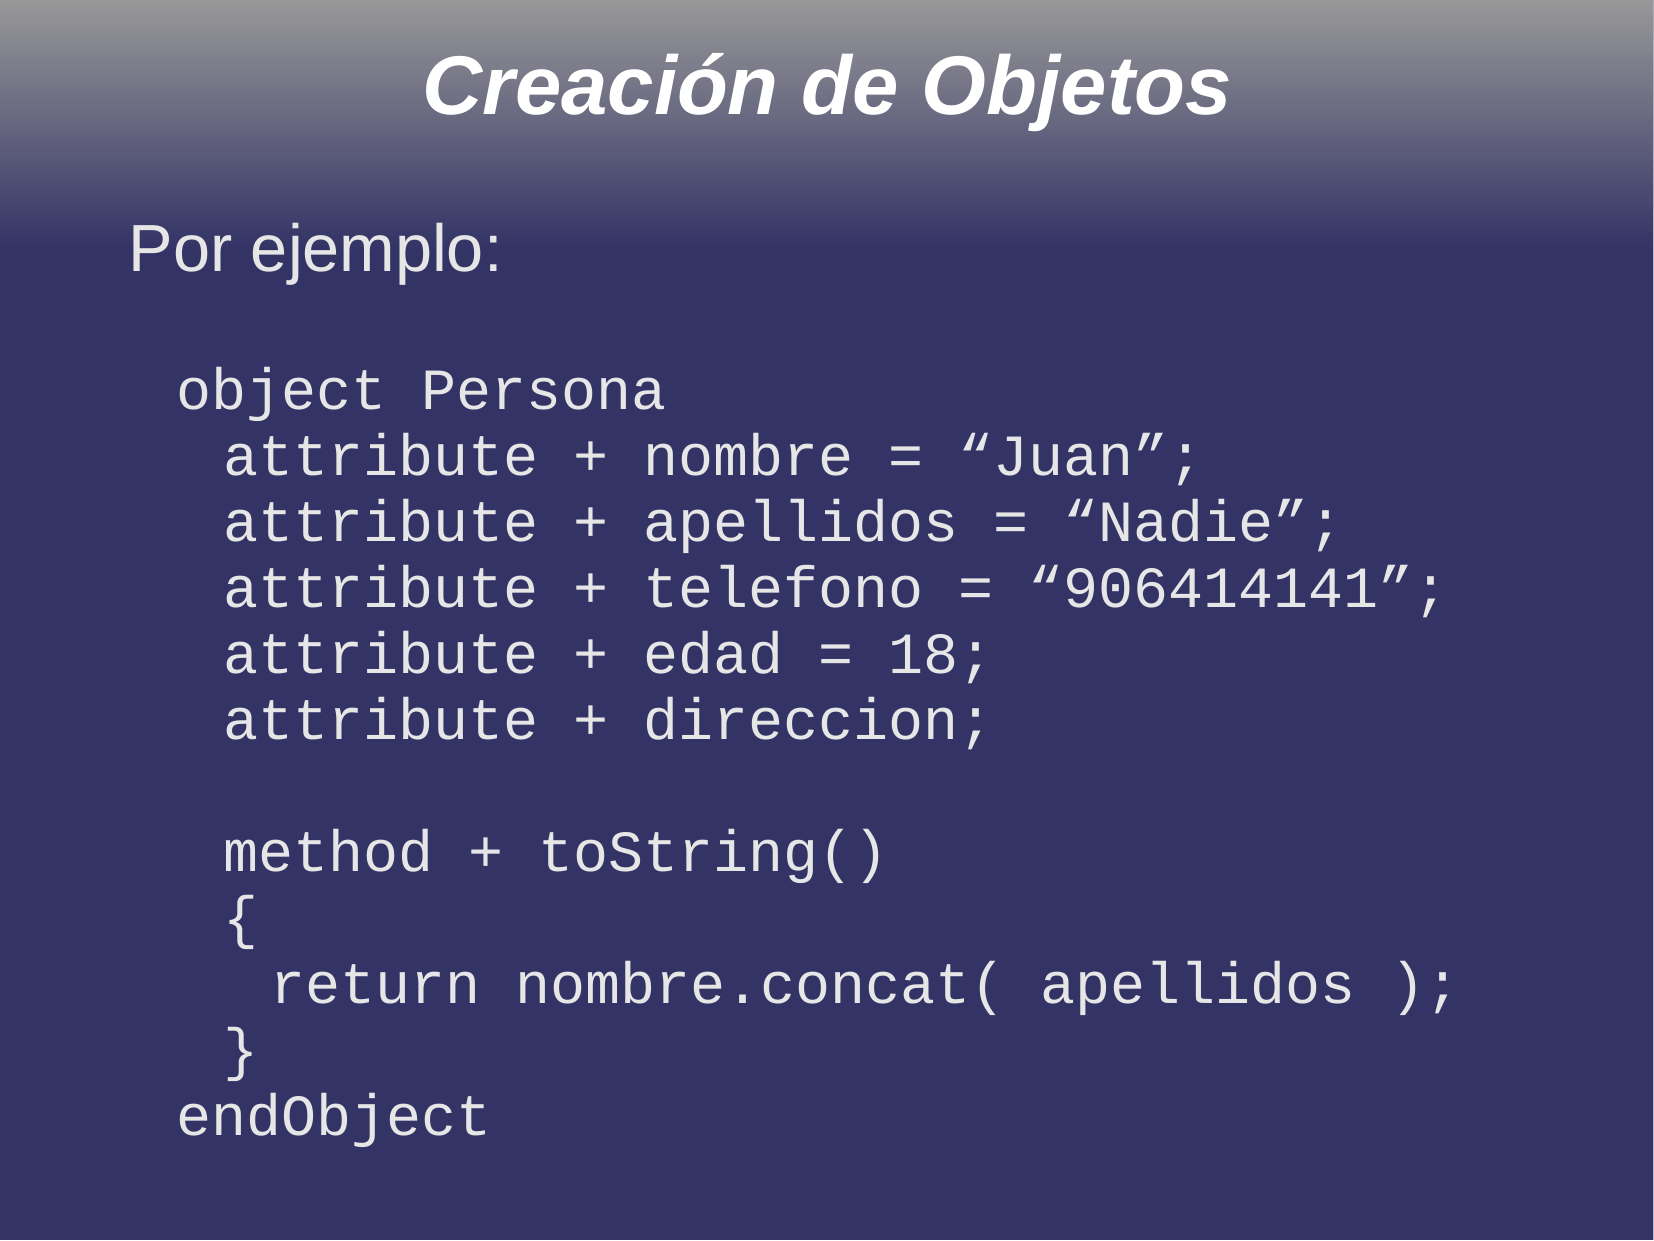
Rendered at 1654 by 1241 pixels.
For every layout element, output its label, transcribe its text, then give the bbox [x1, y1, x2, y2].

title Creación de Objetos [121, 39, 1534, 133]
list Por ejemplo: object Persona attribute + nombre = “Juan”; attribute + apellidos = “Nadie”; attribute + telefono = “906414141”; attribute + edad = 18; attribute + direccion; method + toString() { return nombre.concat( apellidos ); } endObject [117, 211, 1530, 1115]
